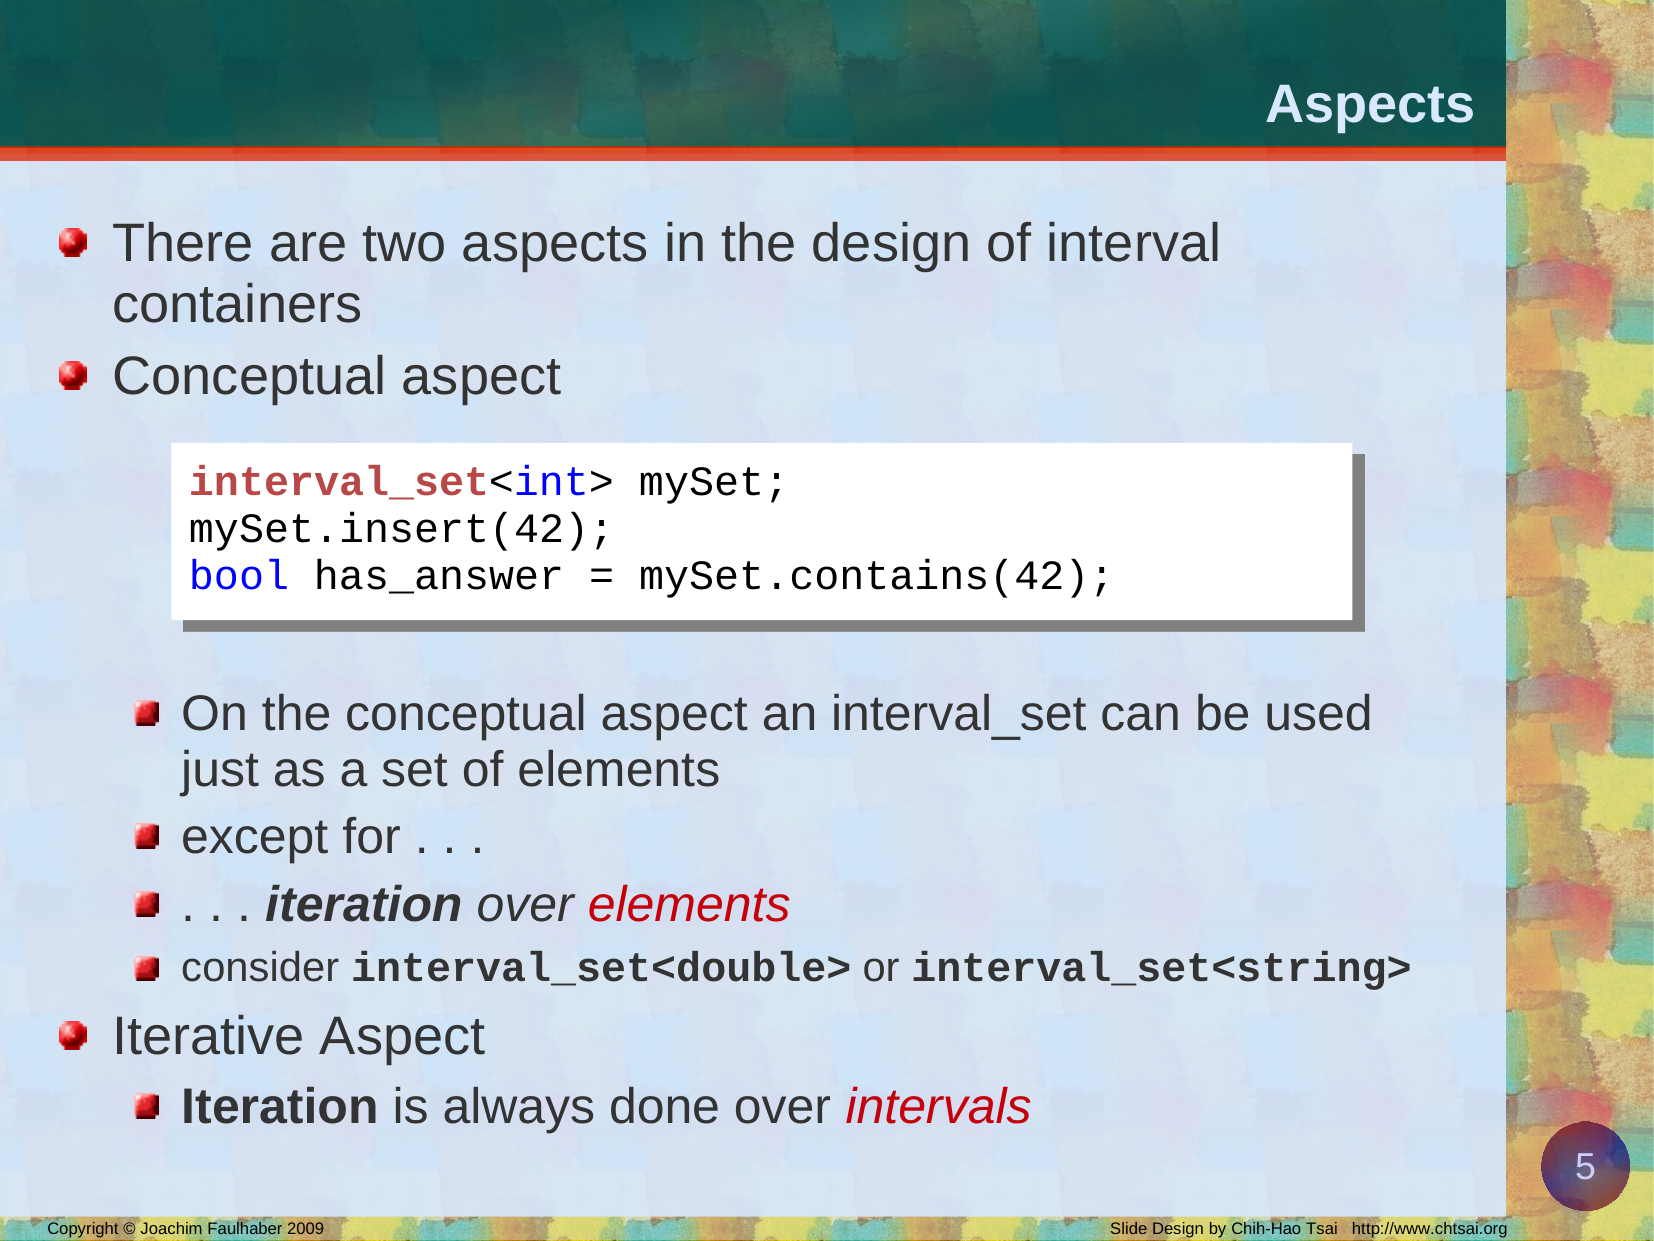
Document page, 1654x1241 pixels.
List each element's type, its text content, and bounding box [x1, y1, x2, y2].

list There are two aspects in the design of interval containers Conceptual aspect [59, 212, 1418, 467]
title Aspects [29, 59, 1477, 148]
text_box interval_set<int> mySet; mySet.insert(42); bool has_answer = mySet.contains(42); [171, 442, 1353, 616]
list On the conceptual aspect an interval_set can be used just as a set of elements except for . . . . . . iteration over elements consider interval_set<double> or interval_set<string> Iterative Aspect Iteration is always done over intervals [59, 685, 1418, 1184]
